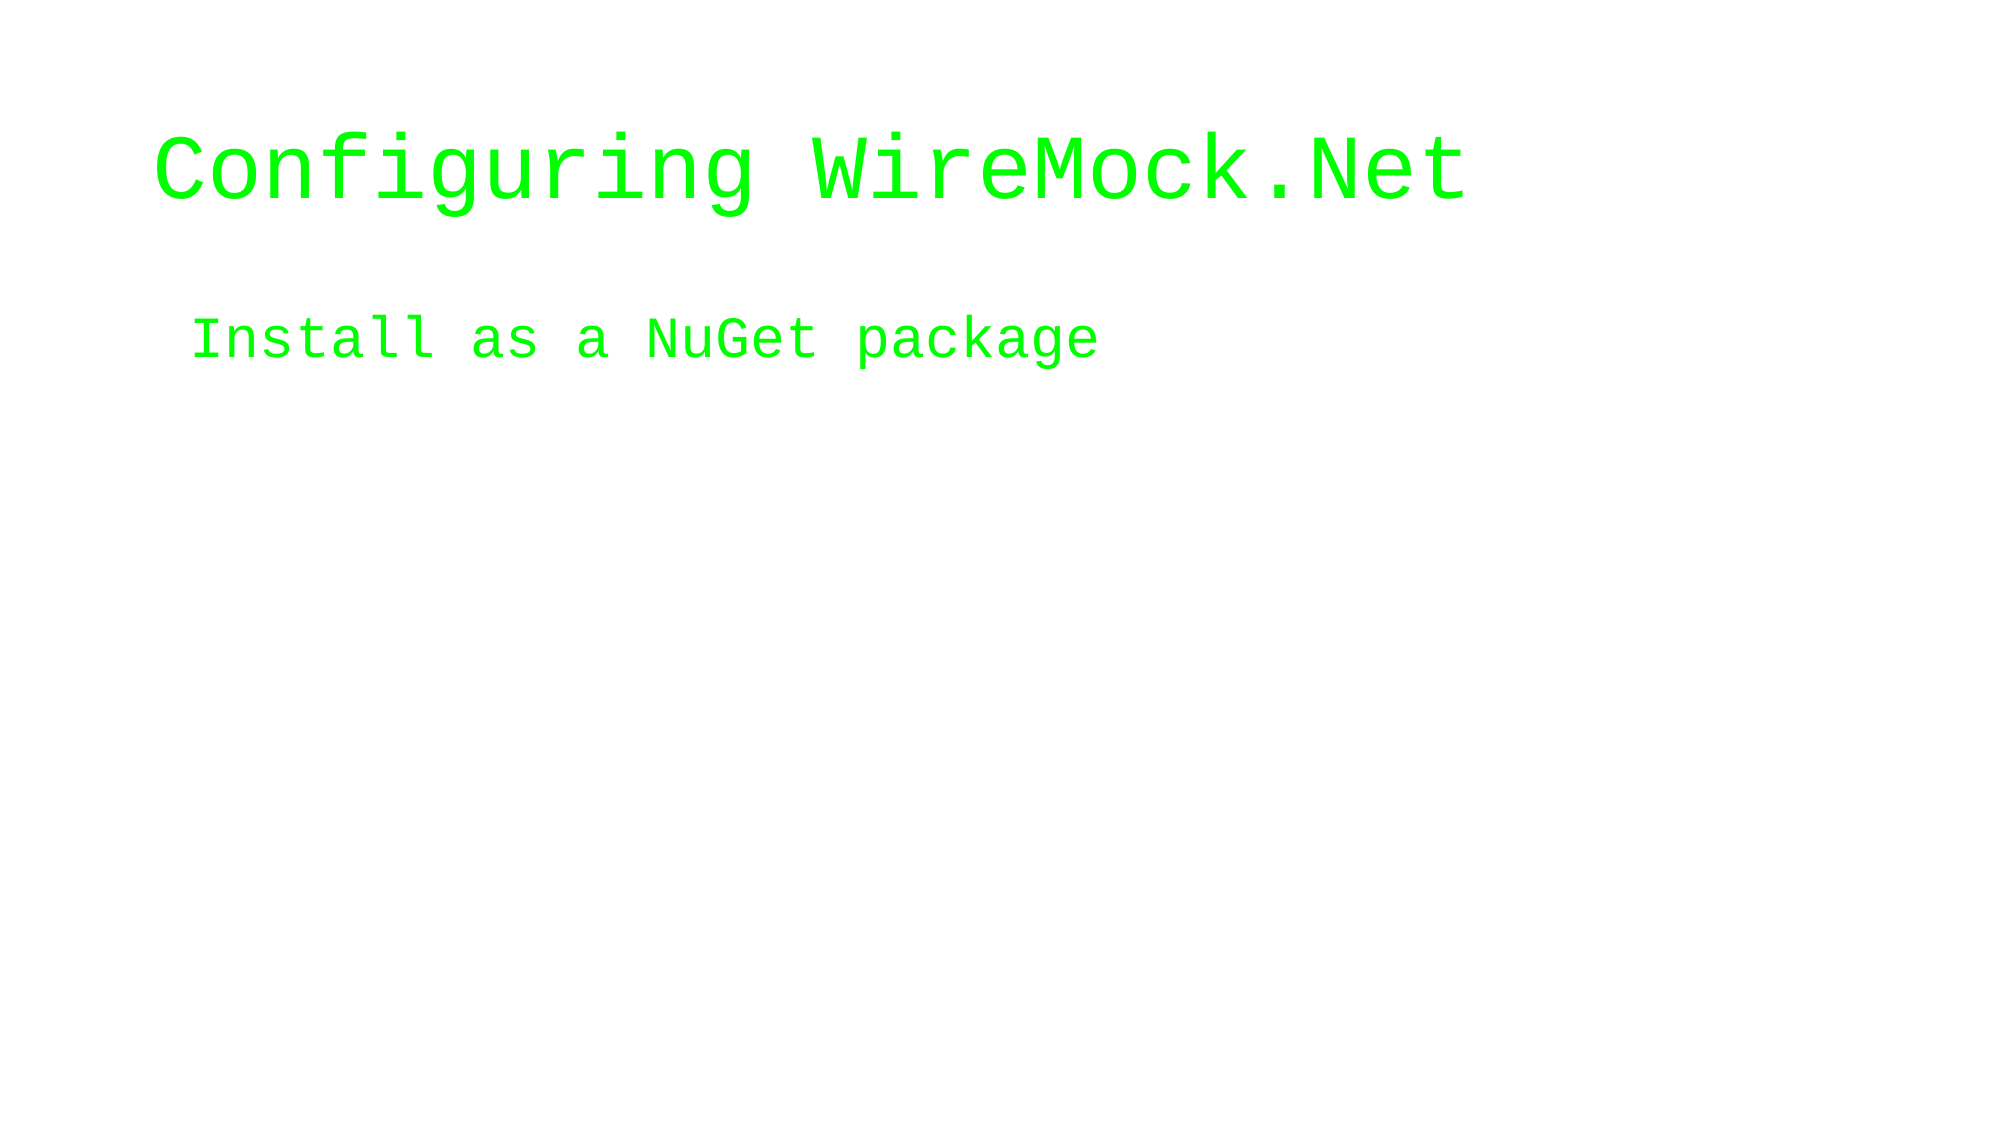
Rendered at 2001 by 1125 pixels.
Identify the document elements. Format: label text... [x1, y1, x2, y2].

list Install as a NuGet package [137, 299, 1863, 1014]
title Configuring WireMock.Net [137, 59, 1863, 278]
